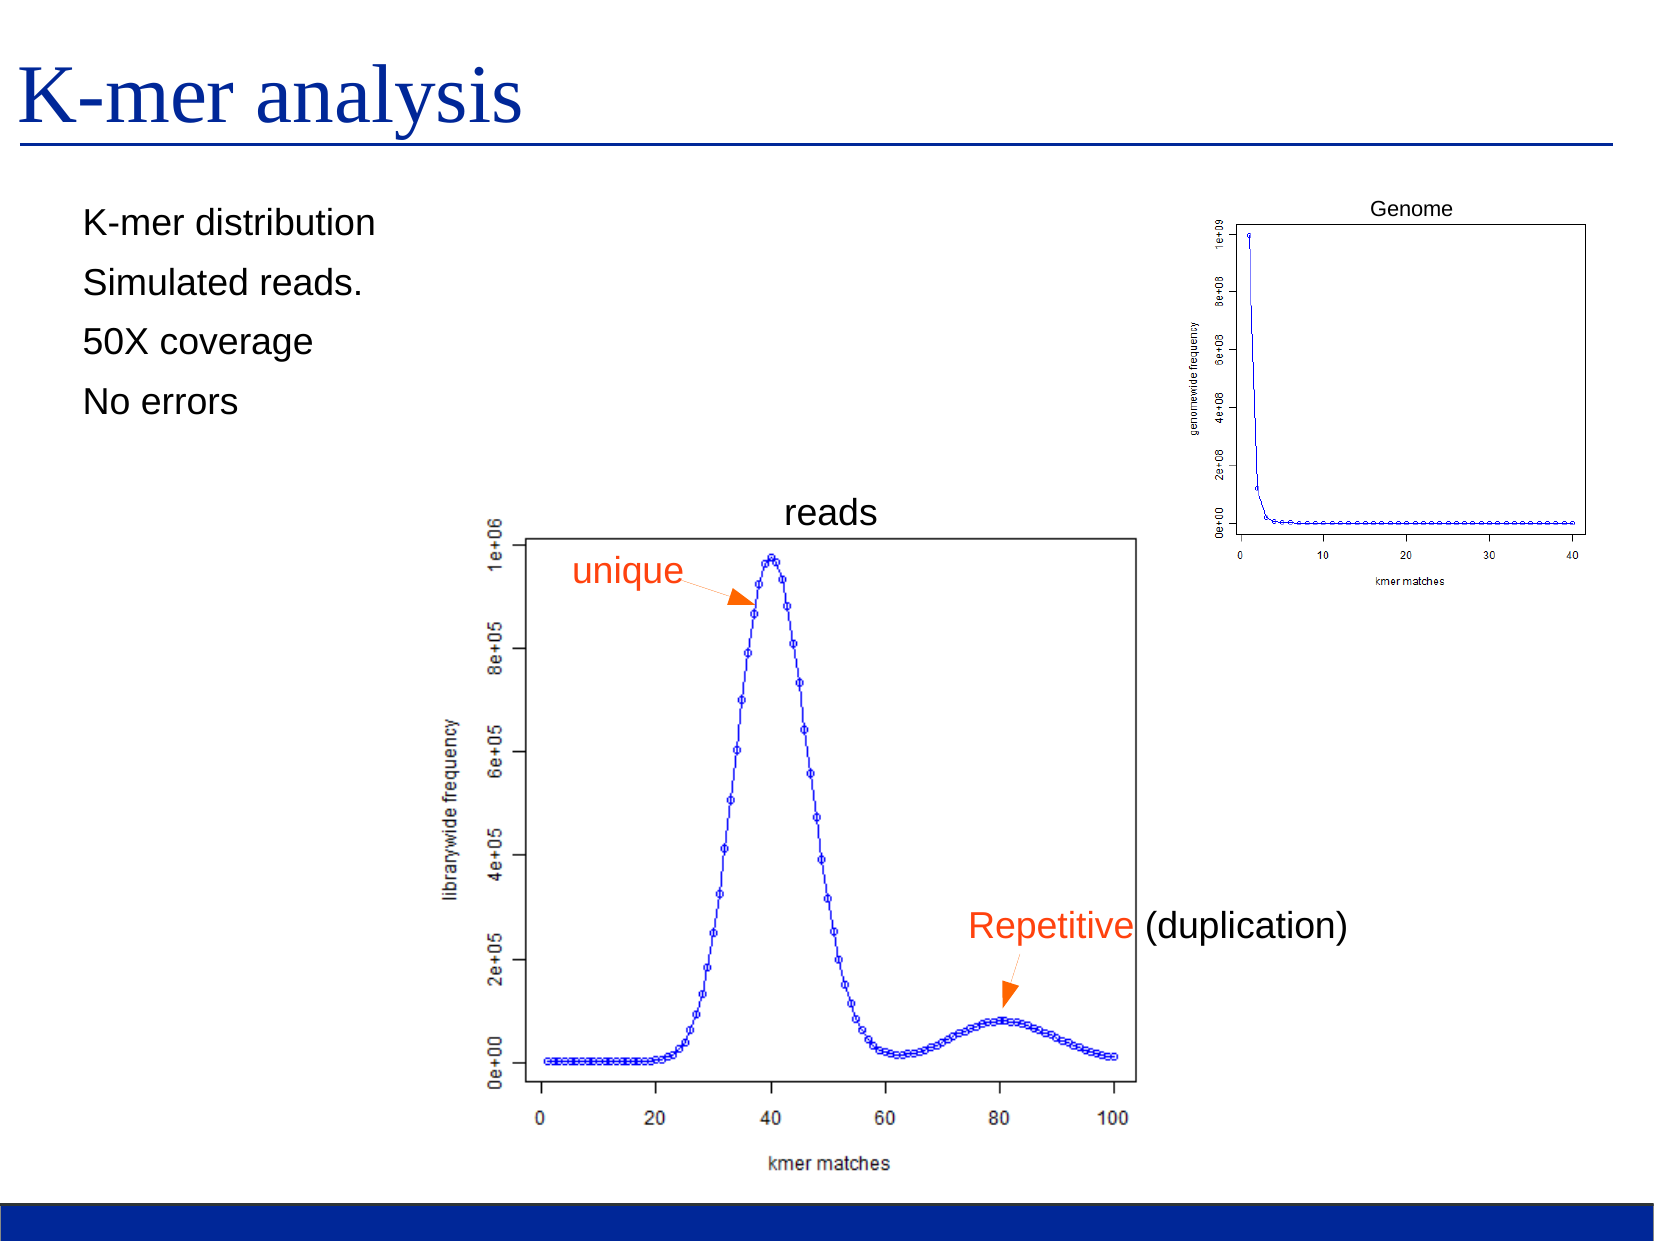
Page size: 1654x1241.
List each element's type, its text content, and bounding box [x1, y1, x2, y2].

picture [433, 171, 1612, 1197]
text_box Repetitive (duplication) [953, 897, 1364, 954]
text_box unique [557, 542, 700, 600]
title K-mer analysis [17, 0, 1589, 198]
text_box reads [769, 484, 893, 541]
list K-mer distribution Simulated reads. 50X coverage No errors [82, 201, 841, 1021]
text_box Genome [1355, 189, 1468, 229]
